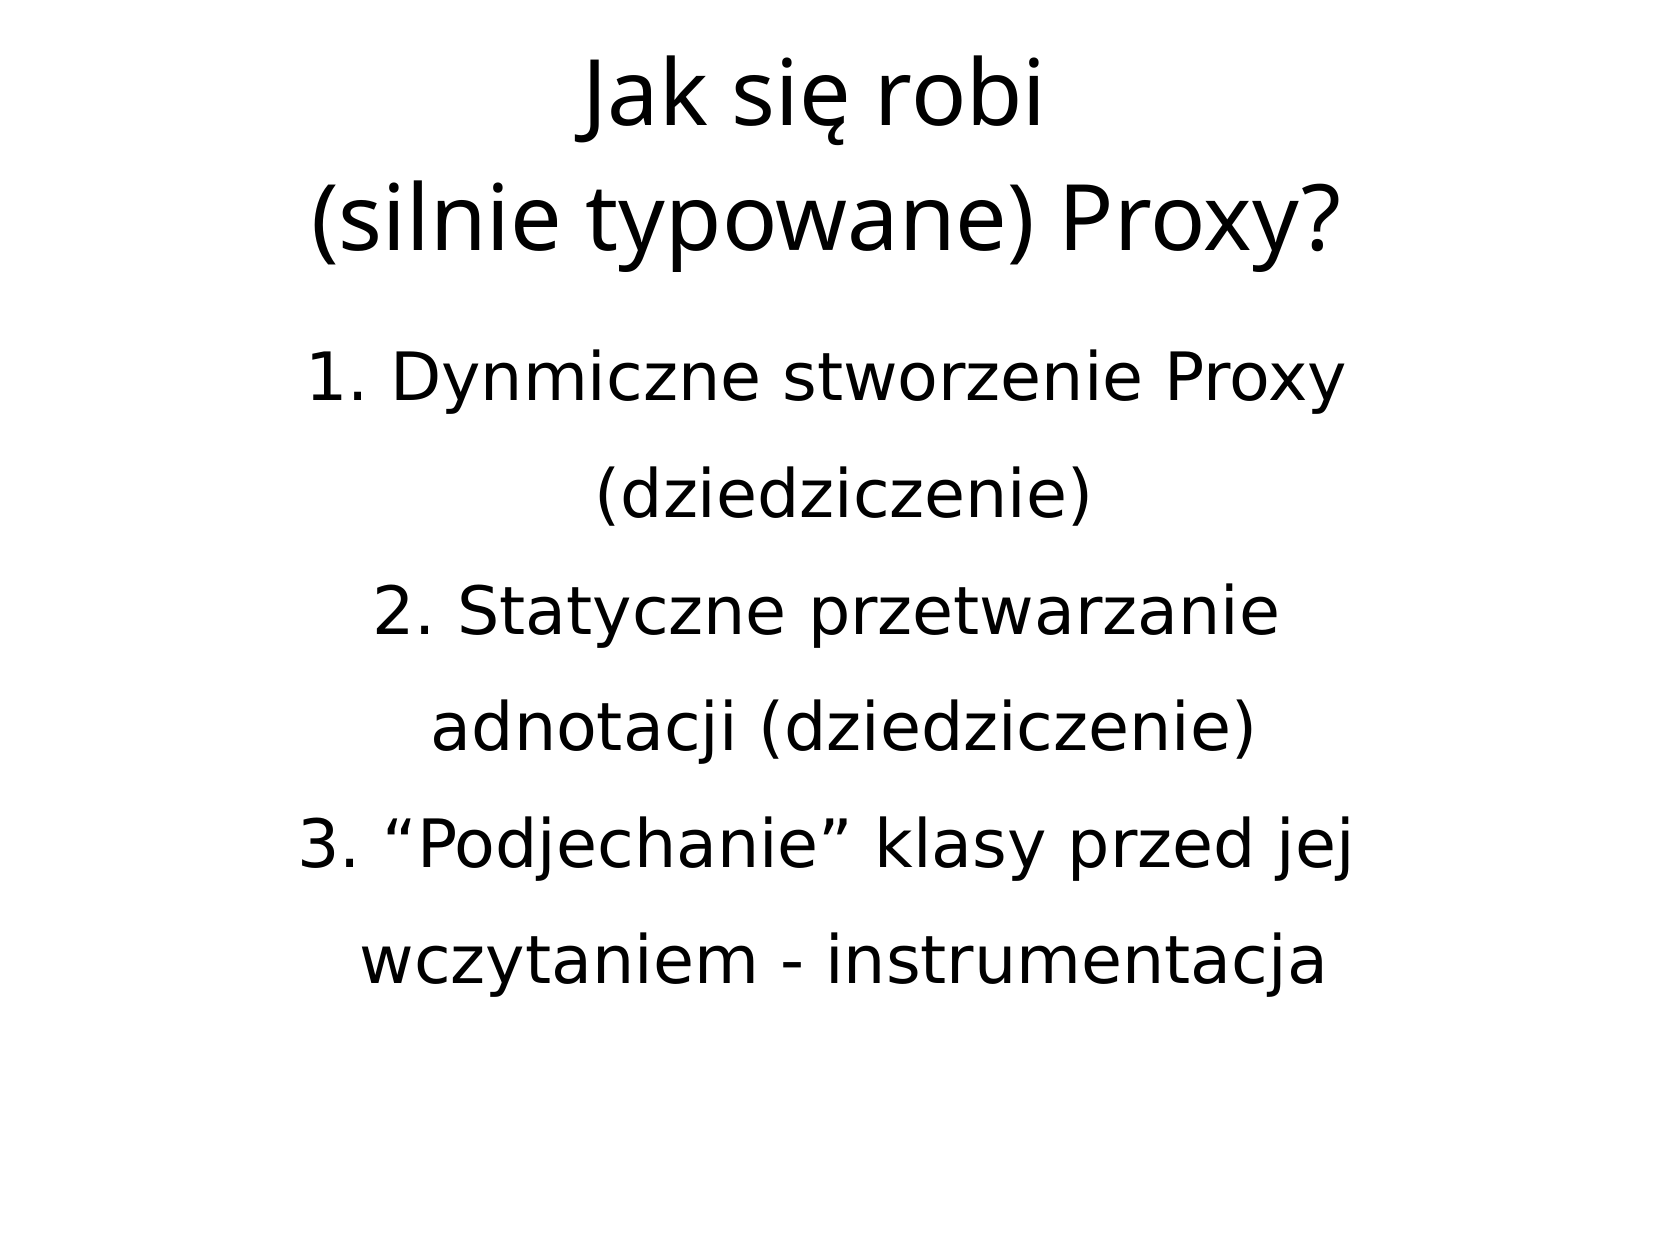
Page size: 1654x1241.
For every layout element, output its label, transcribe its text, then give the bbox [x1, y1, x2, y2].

subtitle Dynmiczne stworzenie Proxy (dziedziczenie) Statyczne przetwarzanie adnotacji (dziedziczenie) “Podjechanie” klasy przed jej wczytaniem - instrumentacja [82, 290, 1571, 1010]
title Jak się robi (silnie typowane) Proxy? [82, 49, 1571, 257]
